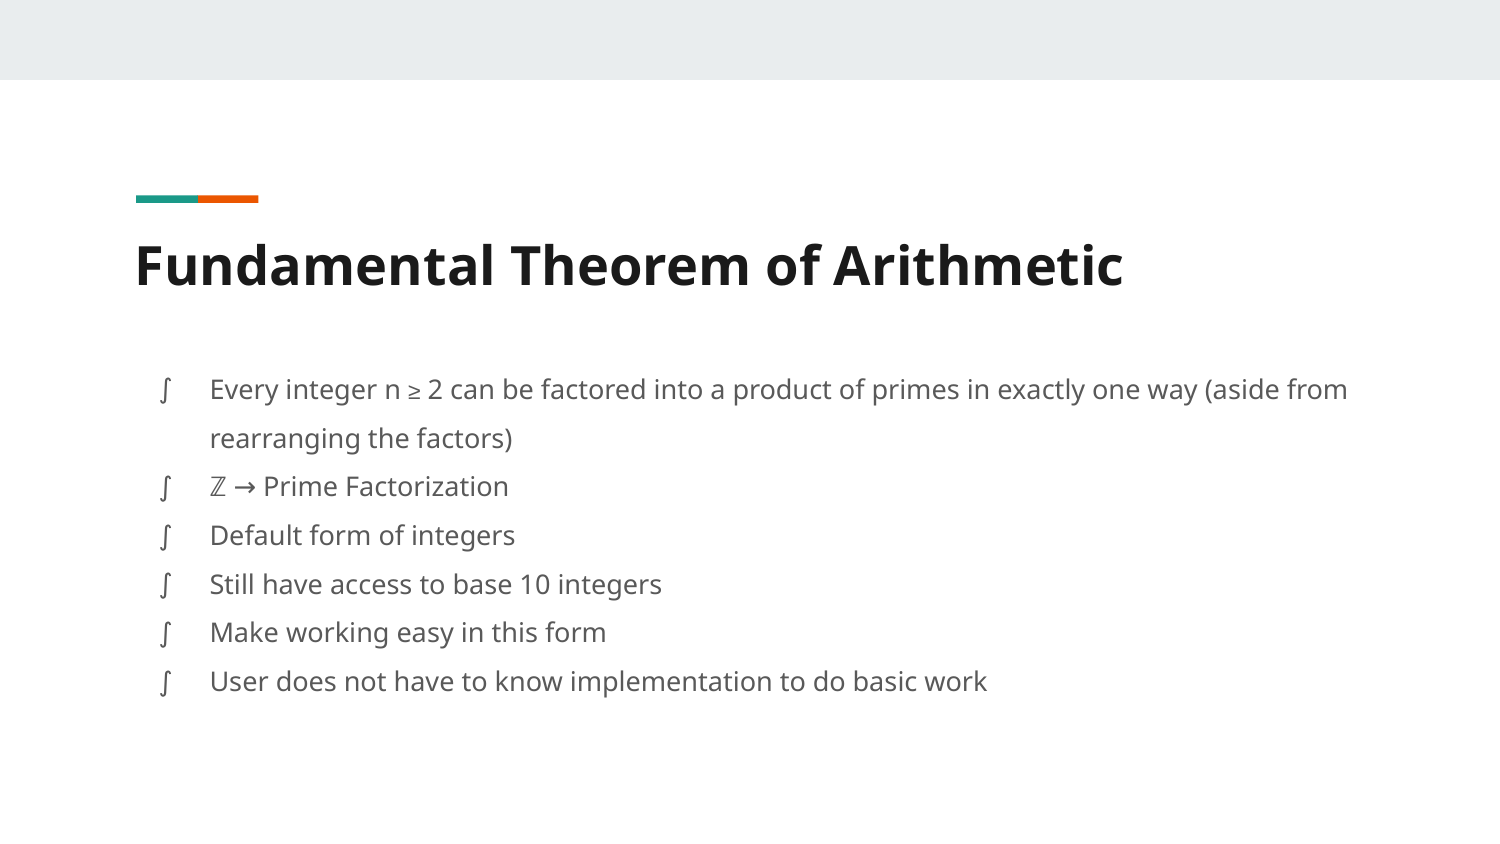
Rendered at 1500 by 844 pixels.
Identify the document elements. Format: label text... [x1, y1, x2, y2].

title Fundamental Theorem of Arithmetic [119, 216, 1381, 305]
list Every integer n ≥ 2 can be factored into a product of primes in exactly one way (aside from rearranging the factors) ℤ → Prime Factorization Default form of integers Still have access to base 10 integers Make working easy in this form User does not have to know implementation to do basic work [119, 341, 1381, 712]
